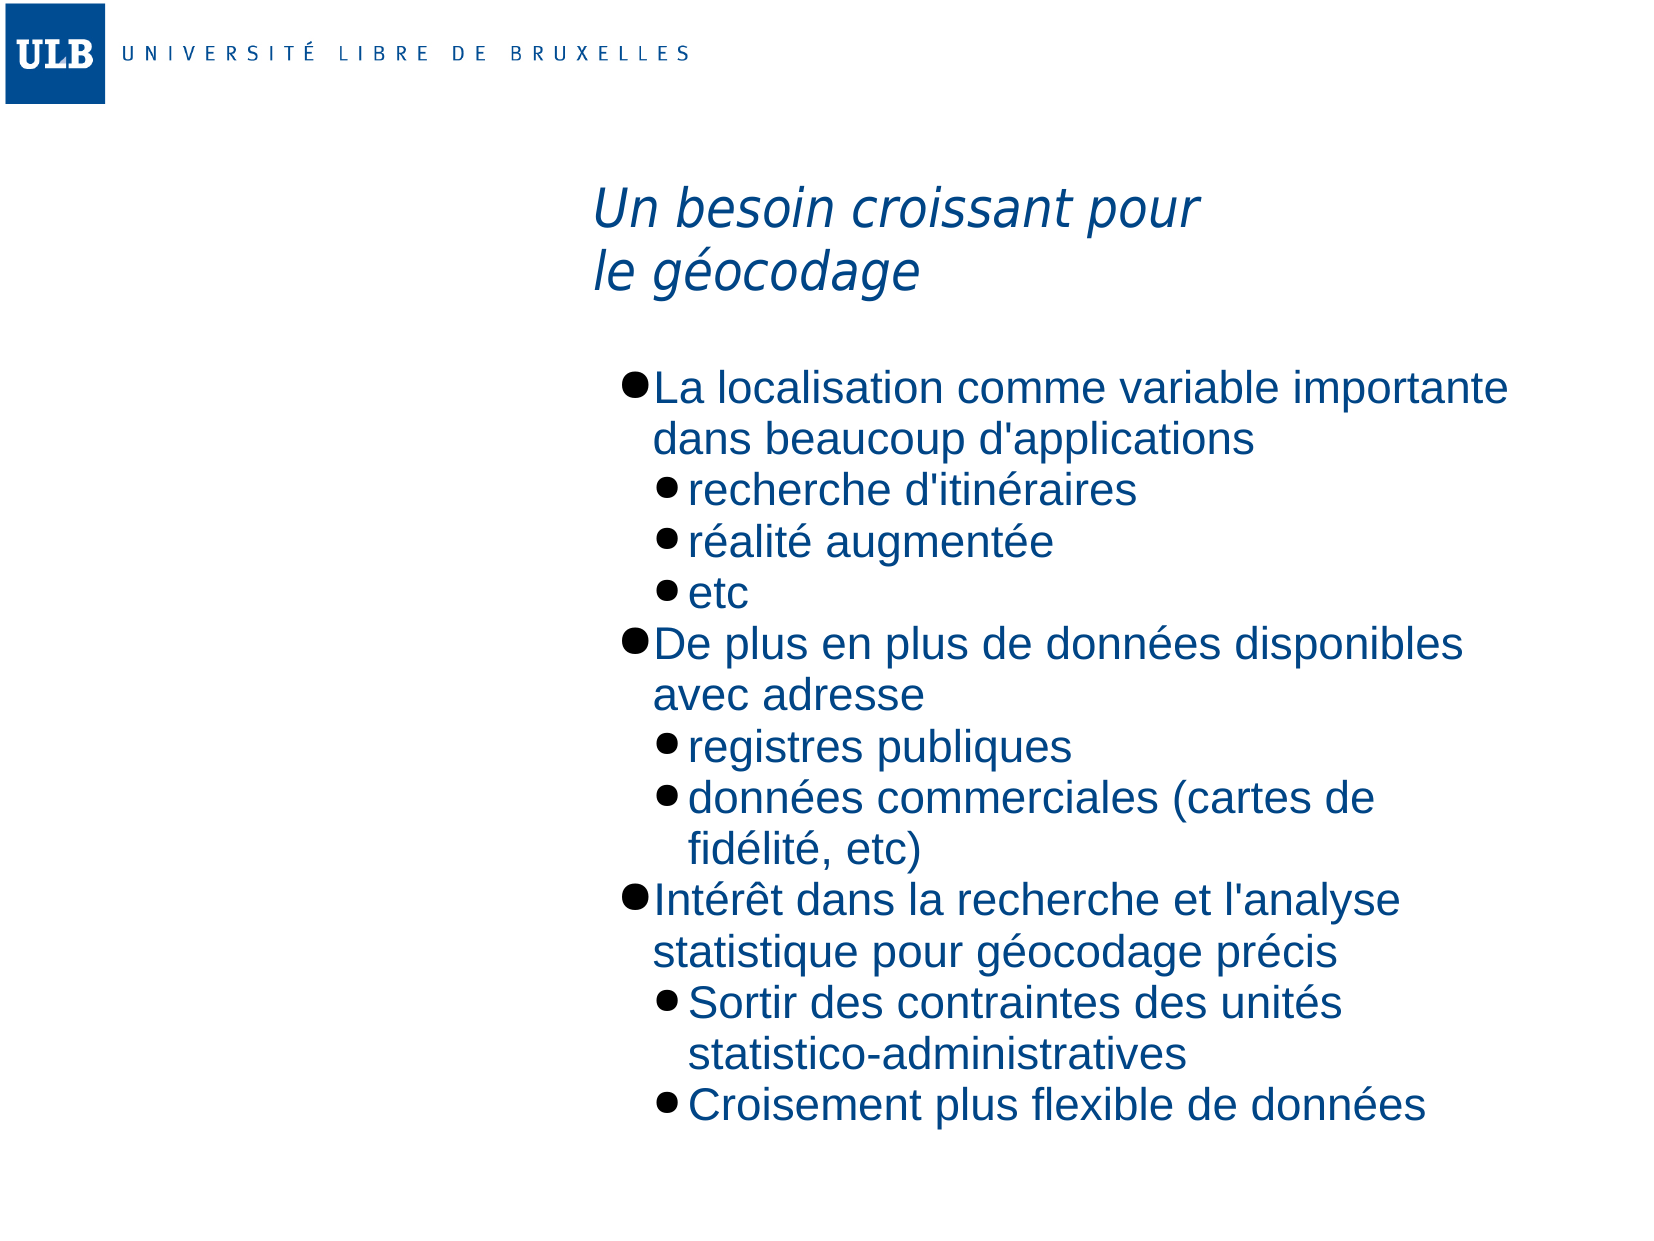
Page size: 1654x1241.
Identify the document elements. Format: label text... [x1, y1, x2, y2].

text_box Un besoin croissant pour le géocodage [578, 170, 1264, 312]
picture [0, 0, 700, 107]
text_box La localisation comme variable importante dans beaucoup d'applications recherche d'itinéraires réalité augmentée etc De plus en plus de données disponibles avec adresse registres publiques données commerciales (cartes de fidélité, etc) Intérêt dans la recherche et l'analyse statistique pour géocodage précis Sortir des contraintes des unités statistico-administratives Croisement plus flexible de données [602, 354, 1548, 1139]
